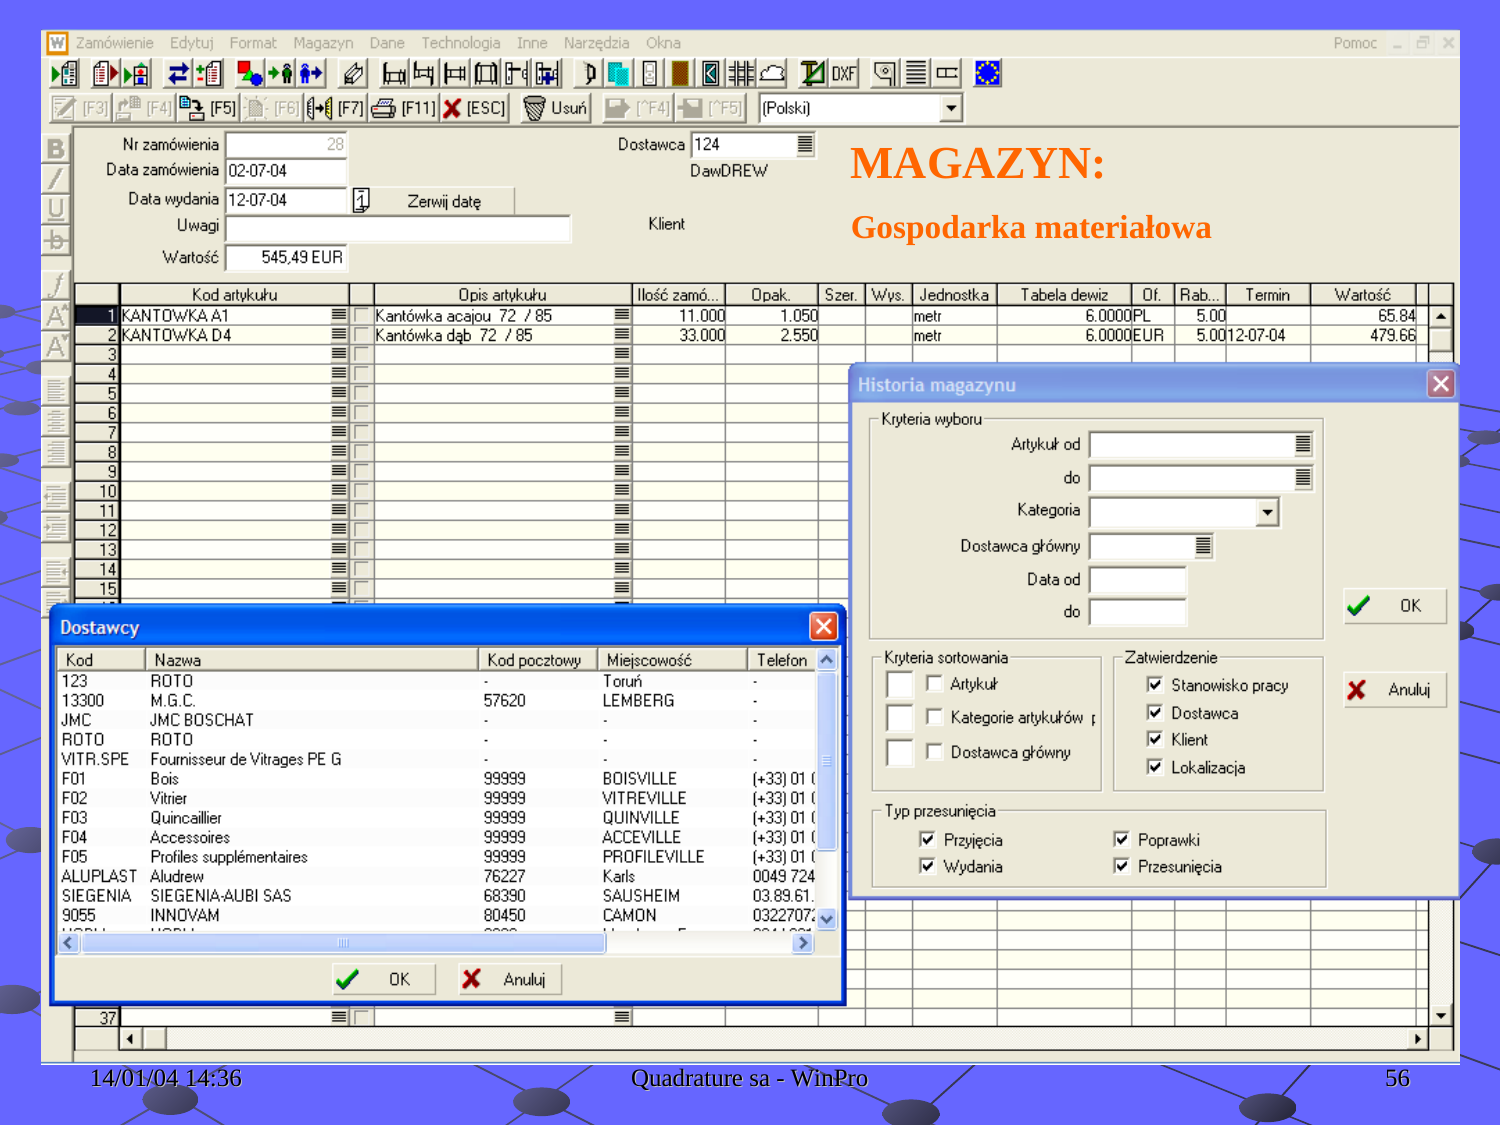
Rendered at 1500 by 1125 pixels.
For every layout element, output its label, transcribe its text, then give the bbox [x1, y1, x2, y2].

picture [41, 29, 1460, 1065]
text_box MAGAZYN: Gospodarka materiałowa [850, 140, 1298, 246]
